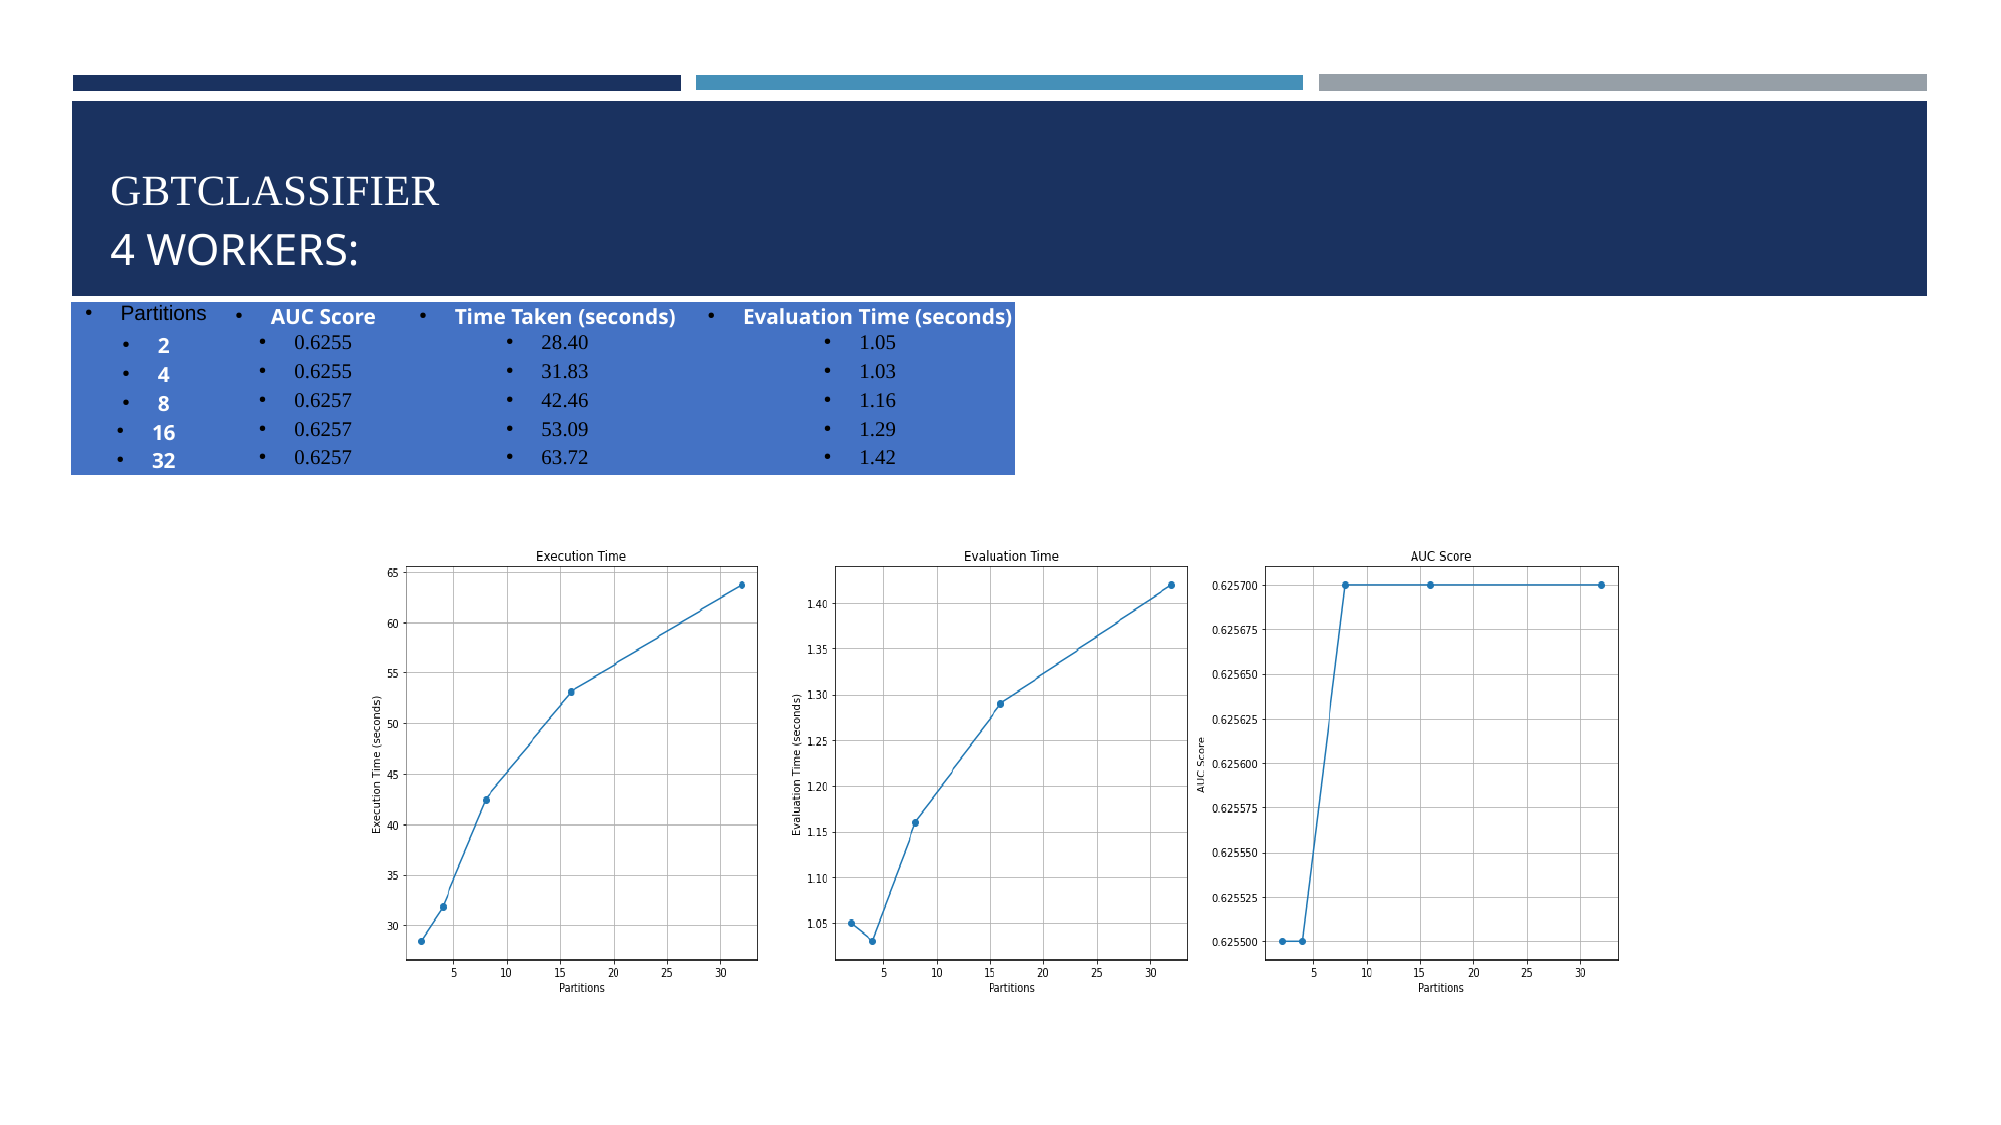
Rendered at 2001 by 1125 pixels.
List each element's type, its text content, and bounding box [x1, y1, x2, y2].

table_header Evaluation Time (seconds) [705, 302, 1015, 331]
table_cell 0.6255 [222, 359, 390, 388]
table_cell 0.6255 [222, 331, 390, 359]
table_cell 42.46 [390, 388, 705, 417]
table_cell 53.09 [390, 417, 705, 446]
picture [365, 543, 1623, 1001]
table_cell 63.72 [390, 446, 705, 475]
table_cell 16 [71, 417, 222, 446]
table_cell 0.6257 [222, 446, 390, 475]
table_header AUC Score [222, 302, 390, 331]
table_cell 32 [71, 446, 222, 475]
table_cell 1.16 [705, 388, 1015, 417]
table_cell 4 [71, 359, 222, 388]
title GBTClassifier 4 workers: [95, 115, 1905, 282]
table_cell 1.42 [705, 446, 1015, 475]
table_header Partitions [71, 302, 222, 331]
table_cell 0.6257 [222, 417, 390, 446]
table_header Time Taken (seconds) [390, 302, 705, 331]
table_cell 8 [71, 388, 222, 417]
table_cell 0.6257 [222, 388, 390, 417]
table_cell 1.05 [705, 331, 1015, 359]
table_cell 2 [71, 331, 222, 359]
table_cell 1.03 [705, 359, 1015, 388]
table_cell 1.29 [705, 417, 1015, 446]
table_cell 28.40 [390, 331, 705, 359]
table_cell 31.83 [390, 359, 705, 388]
